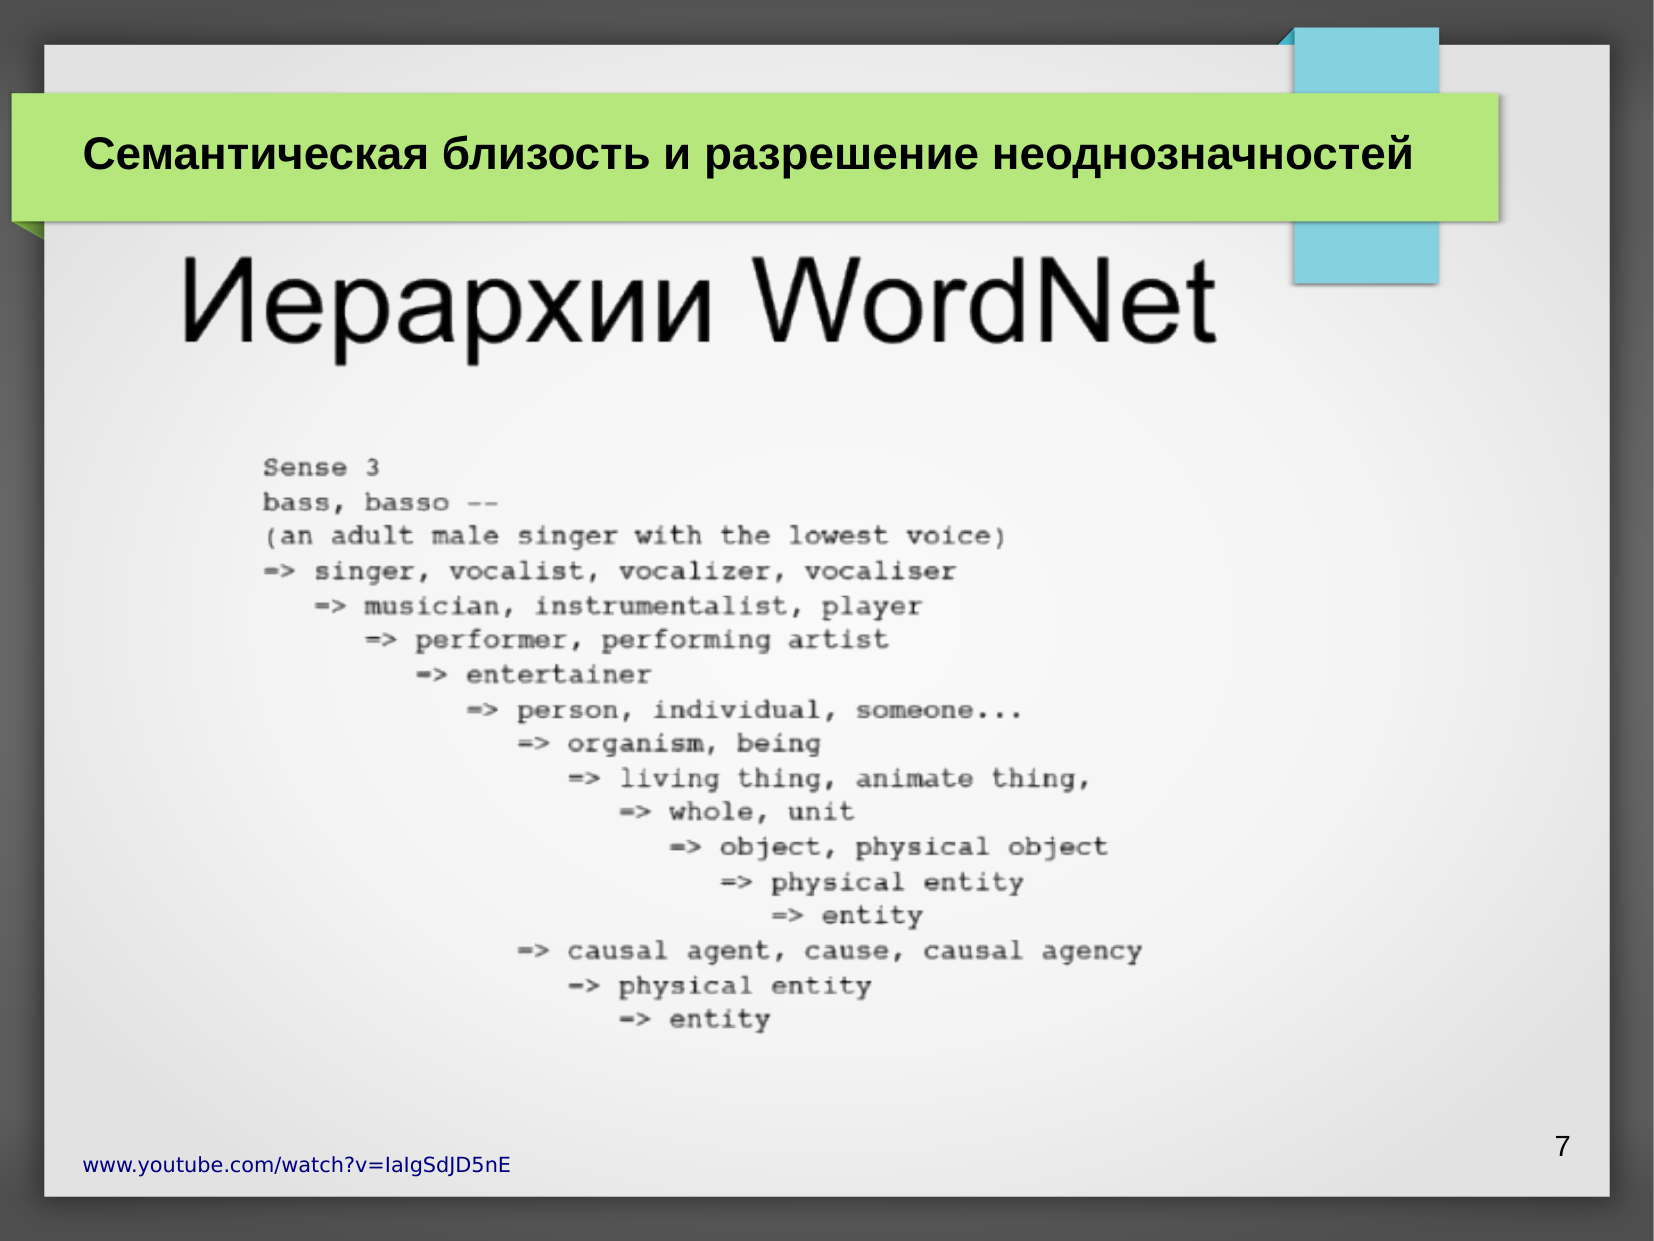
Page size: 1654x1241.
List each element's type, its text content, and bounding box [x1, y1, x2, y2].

picture [0, 0, 1654, 1241]
text_box www.youtube.com/watch?v=IaIgSdJD5nE [67, 1145, 579, 1185]
title Семантическая близость и разрешение неоднозначностей [82, 121, 1489, 187]
